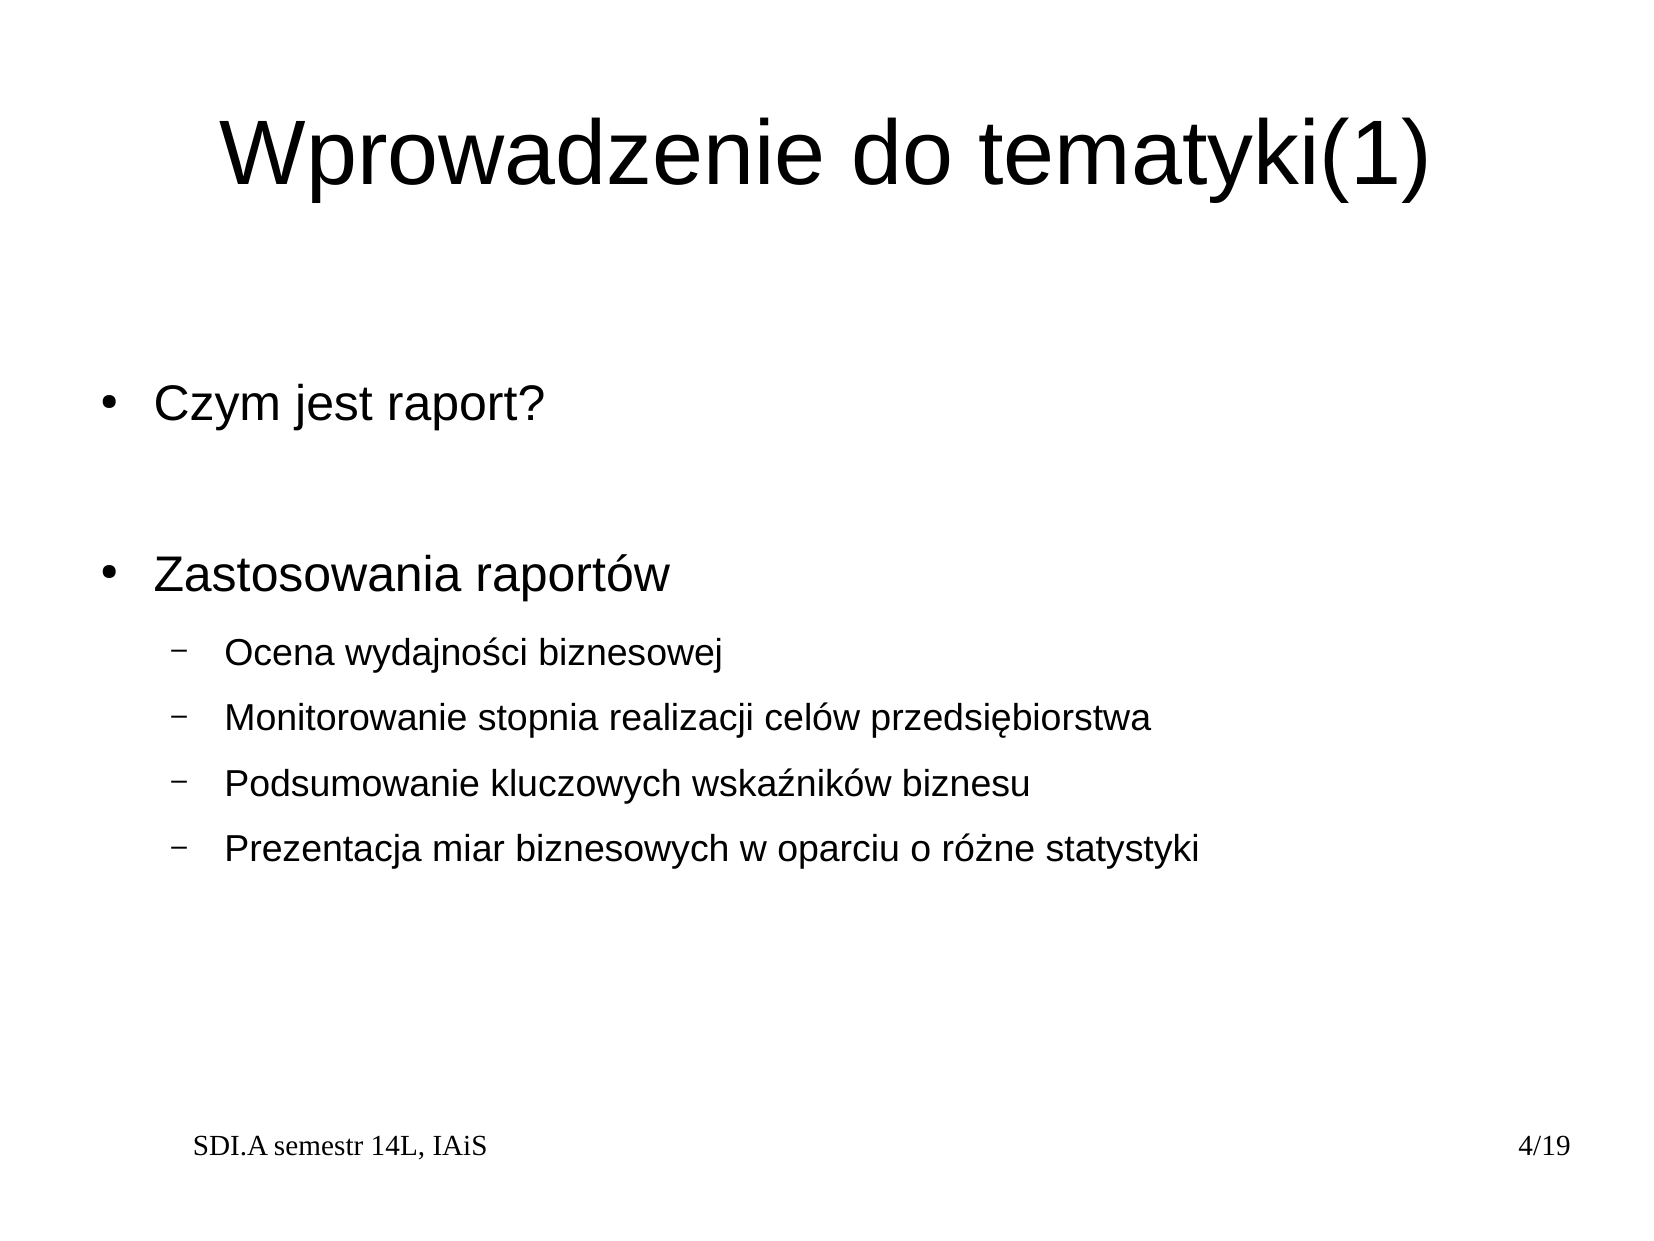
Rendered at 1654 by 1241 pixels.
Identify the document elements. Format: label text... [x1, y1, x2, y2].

list Czym jest raport? Zastosowania raportów Ocena wydajności biznesowej Monitorowanie stopnia realizacji celów przedsiębiorstwa Podsumowanie kluczowych wskaźników biznesu Prezentacja miar biznesowych w oparciu o różne statystyki [82, 290, 1571, 1109]
title Wprowadzenie do tematyki(1) [82, 49, 1571, 257]
